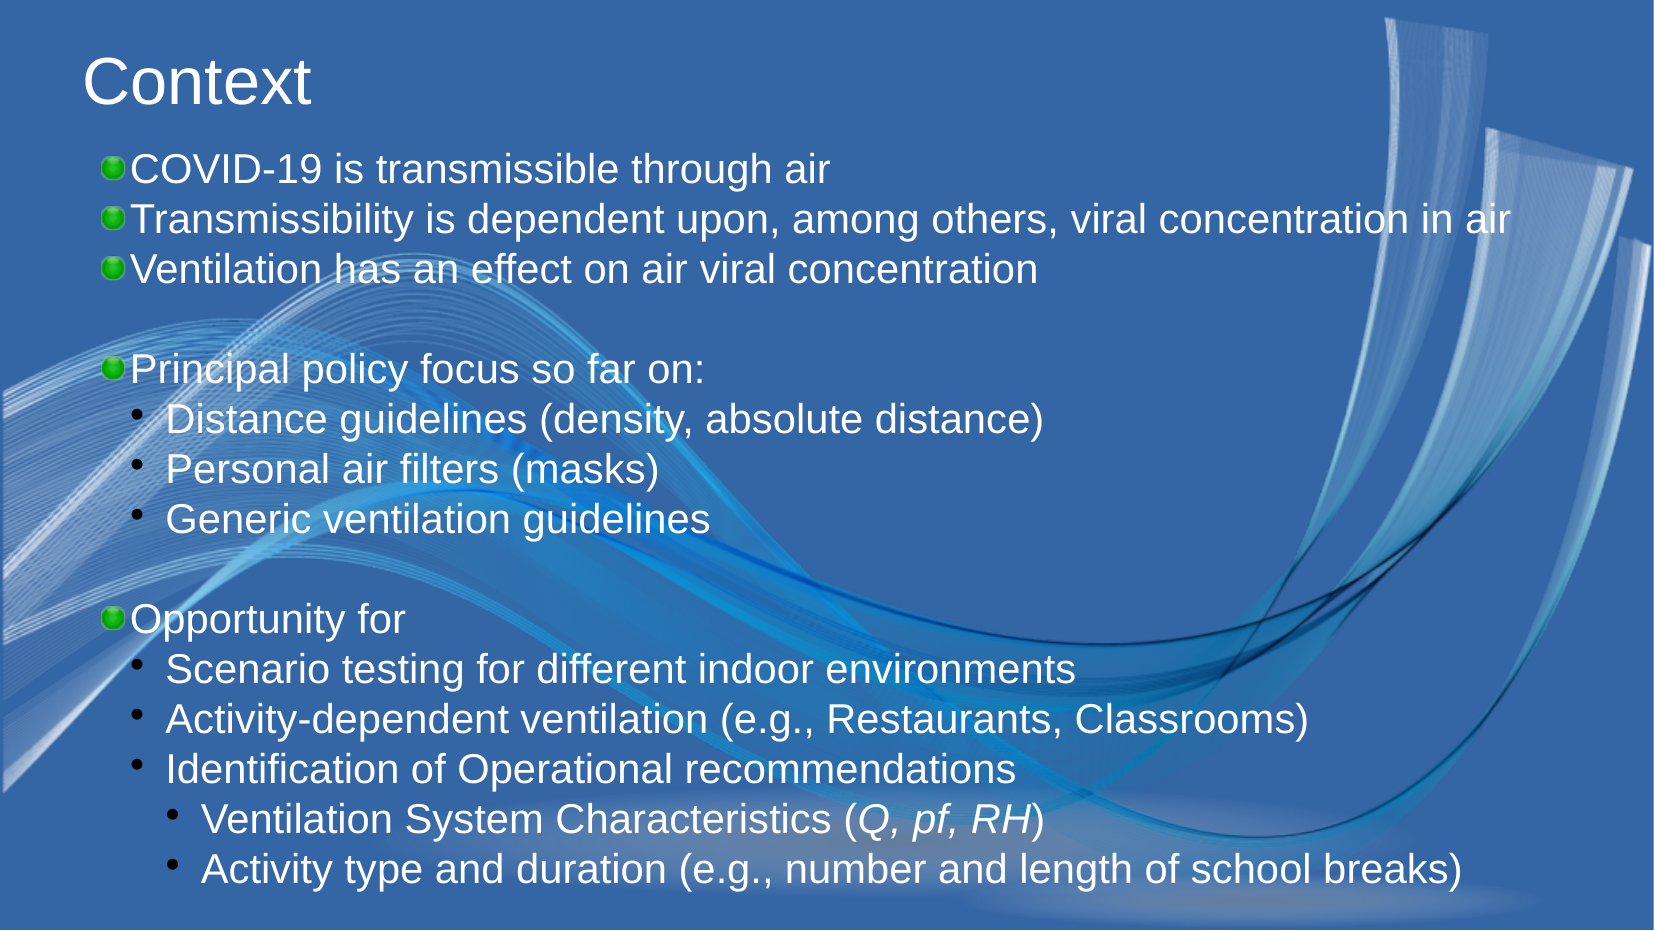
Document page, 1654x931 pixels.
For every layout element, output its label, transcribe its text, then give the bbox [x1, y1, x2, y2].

picture [0, 15, 1654, 930]
text_box COVID-19 is transmissible through air Transmissibility is dependent upon, among others, viral concentration in air Ventilation has an effect on air viral concentration Principal policy focus so far on: Distance guidelines (density, absolute distance) Personal air filters (masks) Generic ventilation guidelines Opportunity for Scenario testing for different indoor environments Activity-dependent ventilation (e.g., Restaurants, Classrooms) Identification of Operational recommendations Ventilation System Characteristics (Q, pf, RH) Activity type and duration (e.g., number and length of school breaks) [94, 141, 1583, 780]
